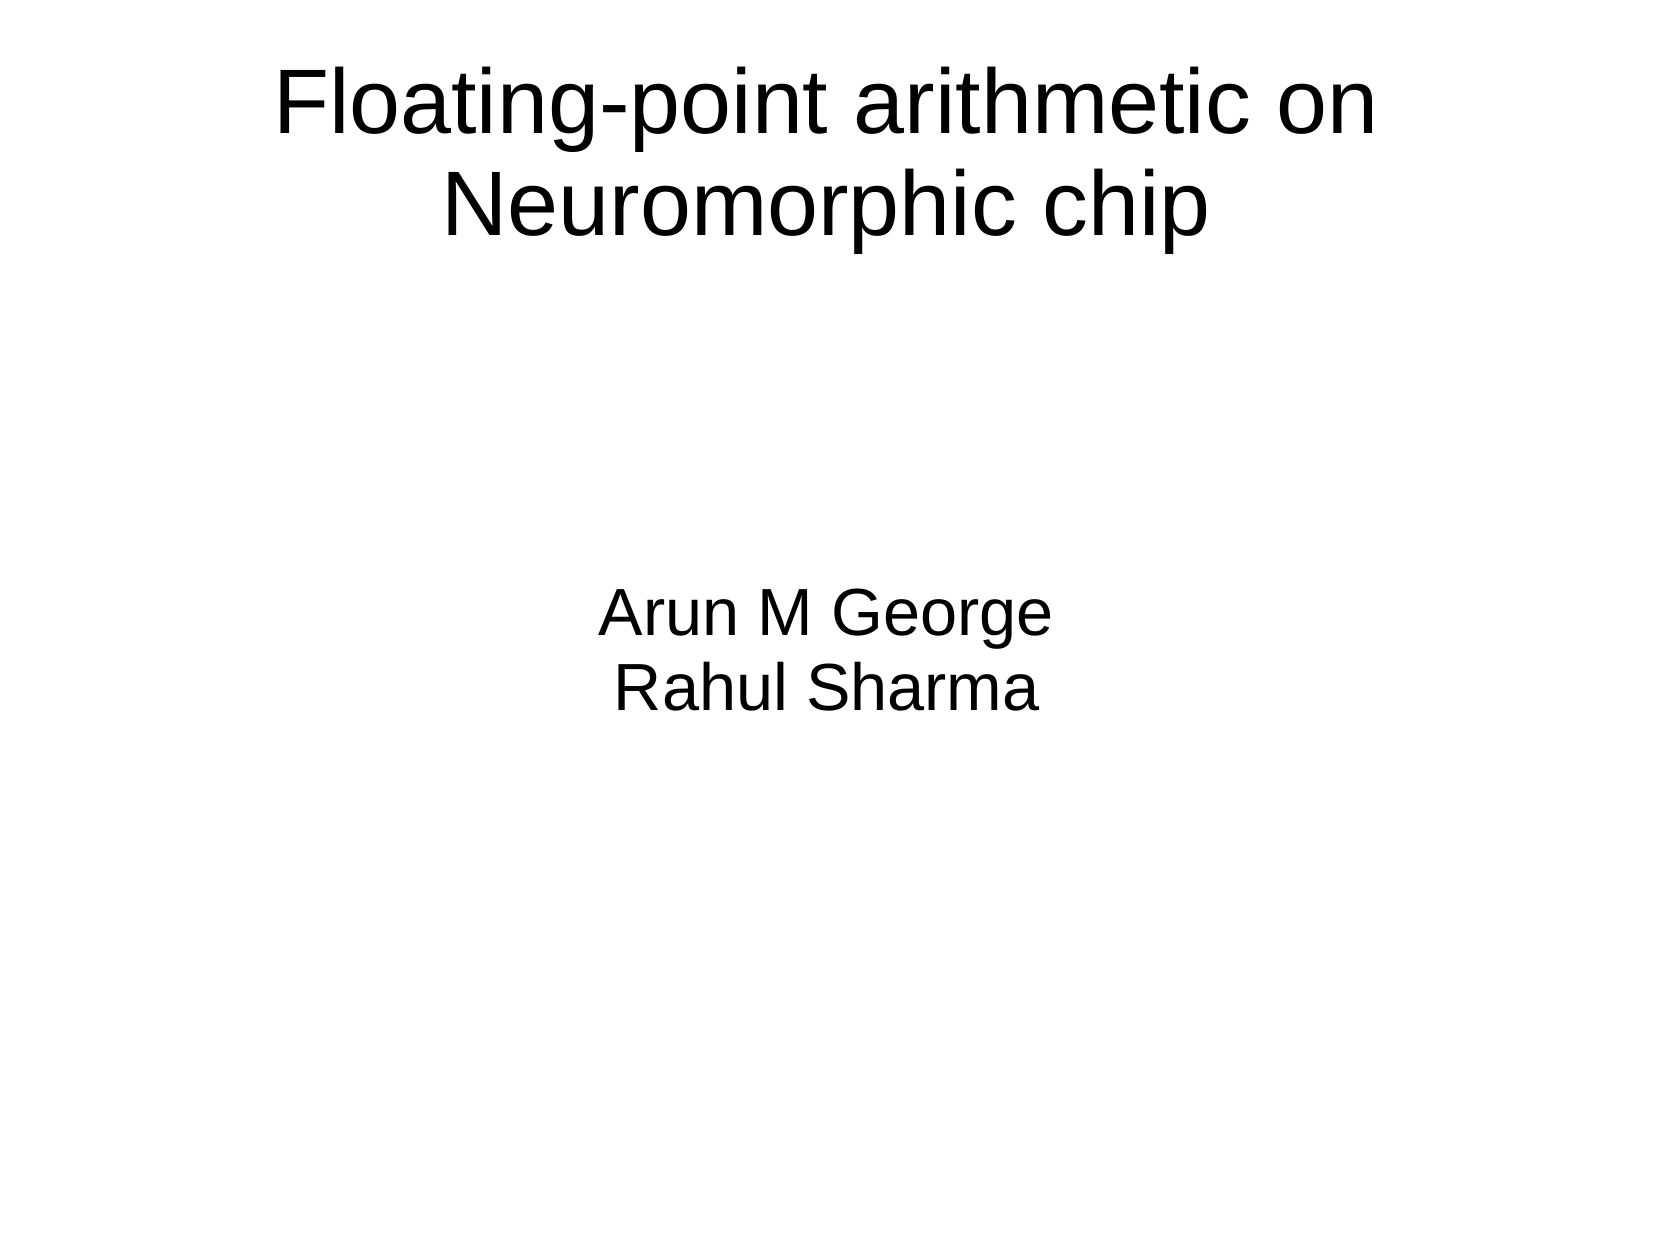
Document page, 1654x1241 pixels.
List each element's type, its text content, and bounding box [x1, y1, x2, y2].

subtitle Arun M George Rahul Sharma [82, 290, 1571, 1010]
title Floating-point arithmetic on Neuromorphic chip [82, 49, 1571, 257]
